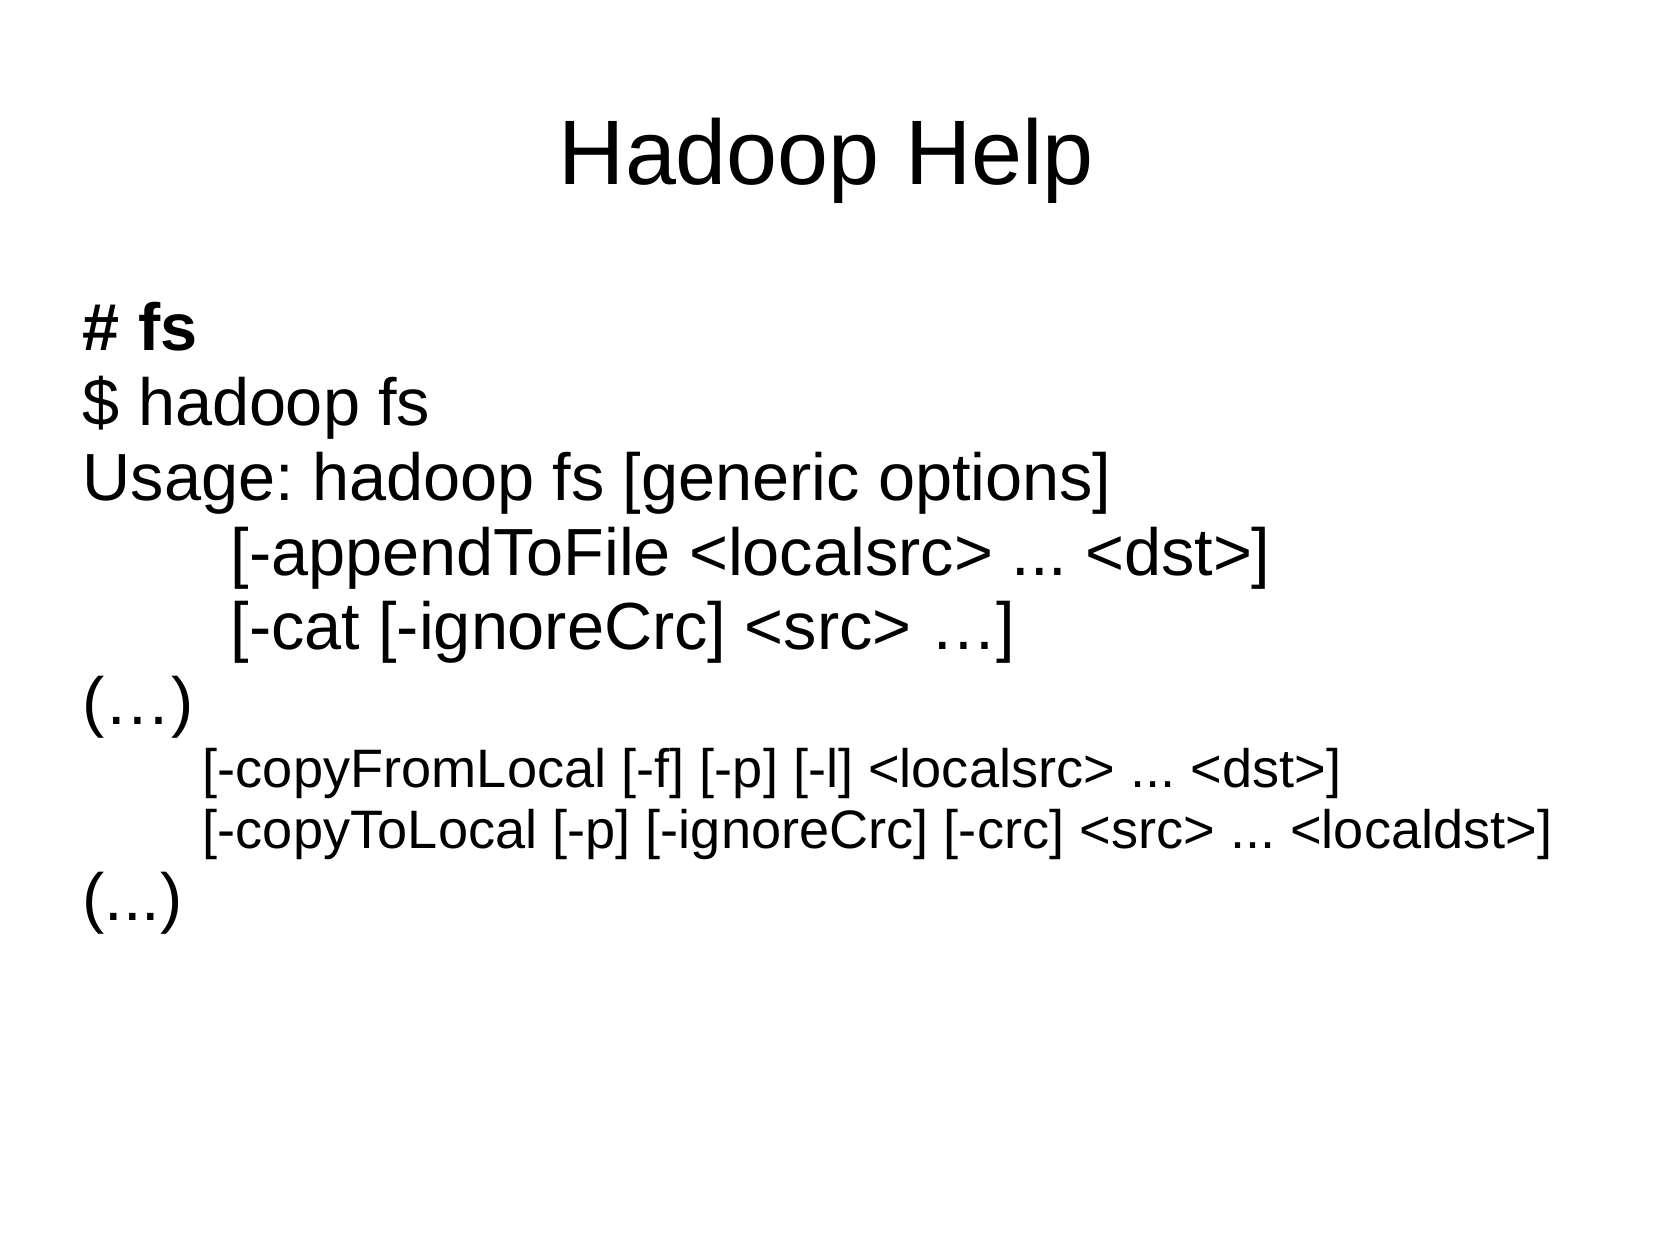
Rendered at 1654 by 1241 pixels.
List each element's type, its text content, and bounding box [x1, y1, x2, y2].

title Hadoop Help [82, 49, 1571, 257]
subtitle # fs $ hadoop fs Usage: hadoop fs [generic options] [-appendToFile <localsrc> ... <dst>] [-cat [-ignoreCrc] <src> …] (…) [-copyFromLocal [-f] [-p] [-l] <localsrc> ... <dst>] [-copyToLocal [-p] [-ignoreCrc] [-crc] <src> ... <localdst>] (...) [82, 290, 1571, 1010]
